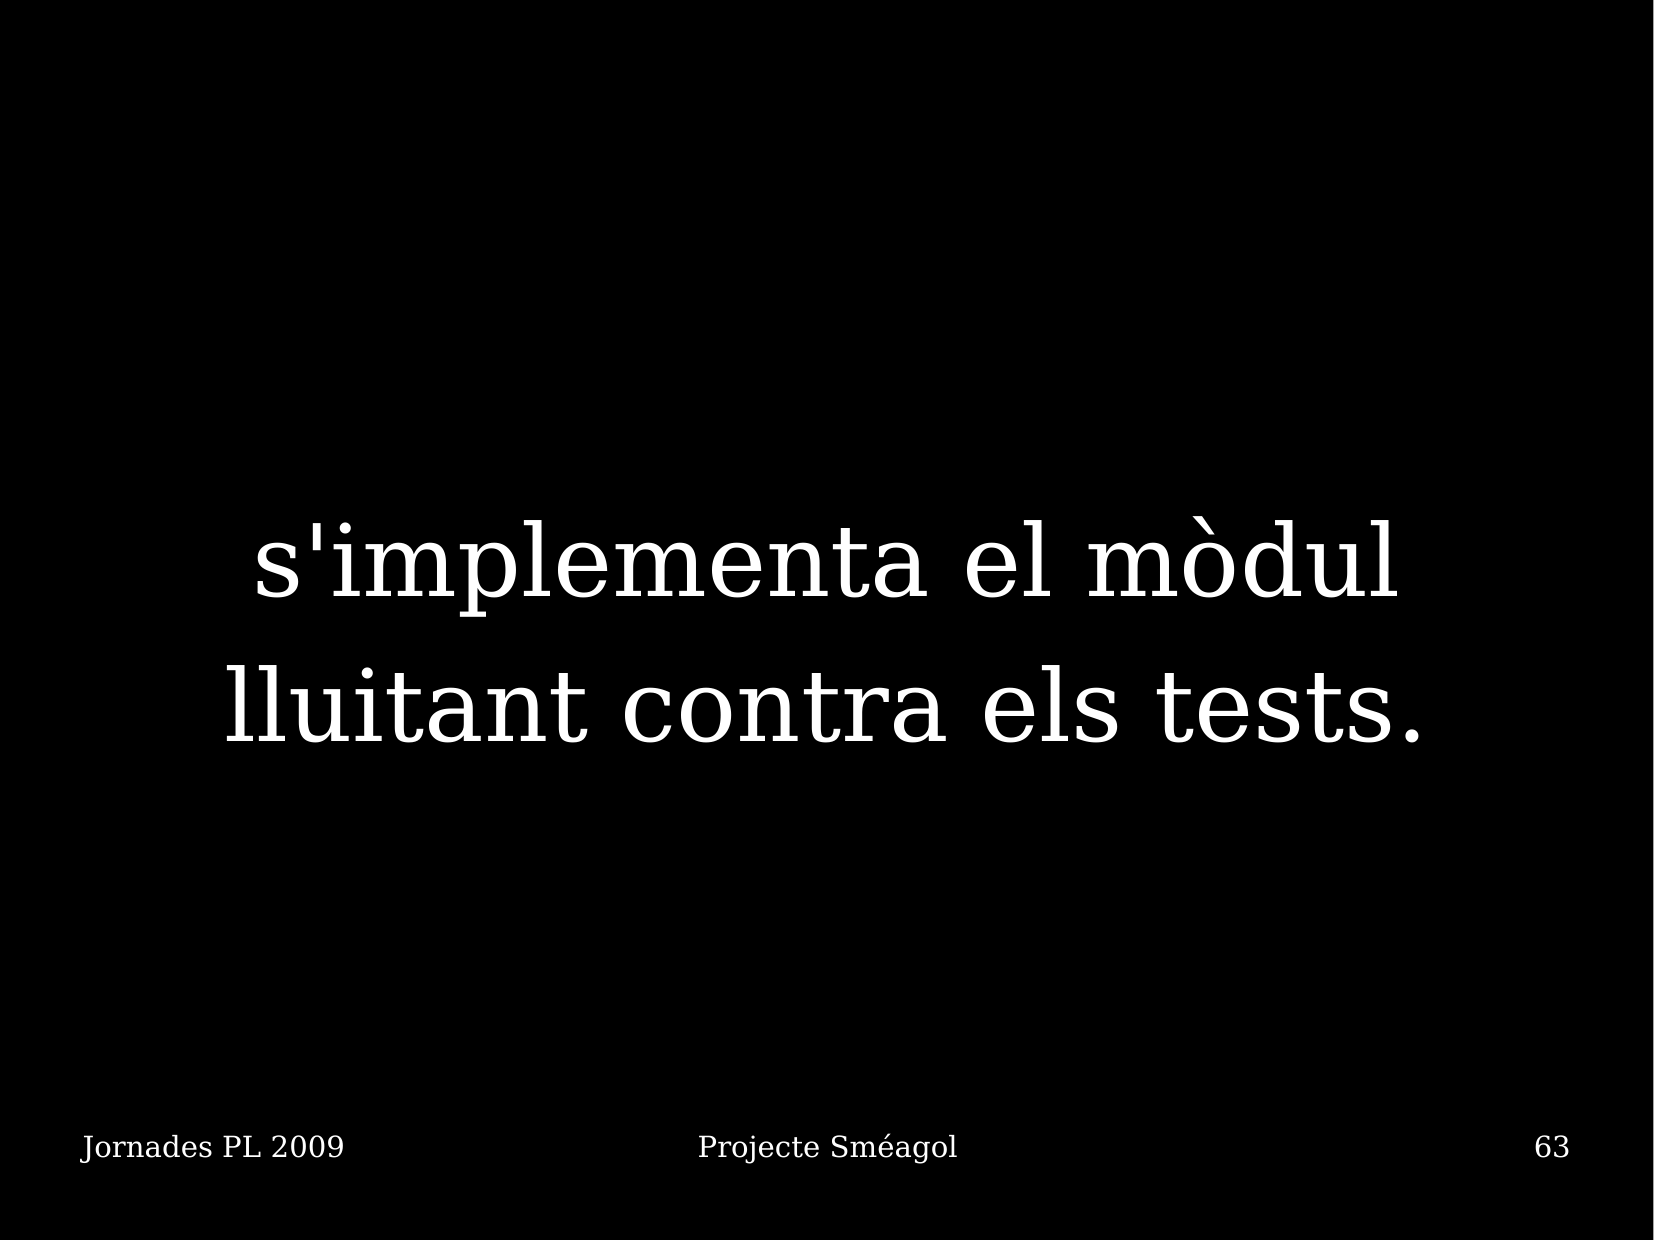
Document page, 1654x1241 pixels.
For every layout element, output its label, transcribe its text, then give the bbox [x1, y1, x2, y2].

title s'implementa el mòdul lluitant contra els tests. [82, 116, 1571, 1124]
